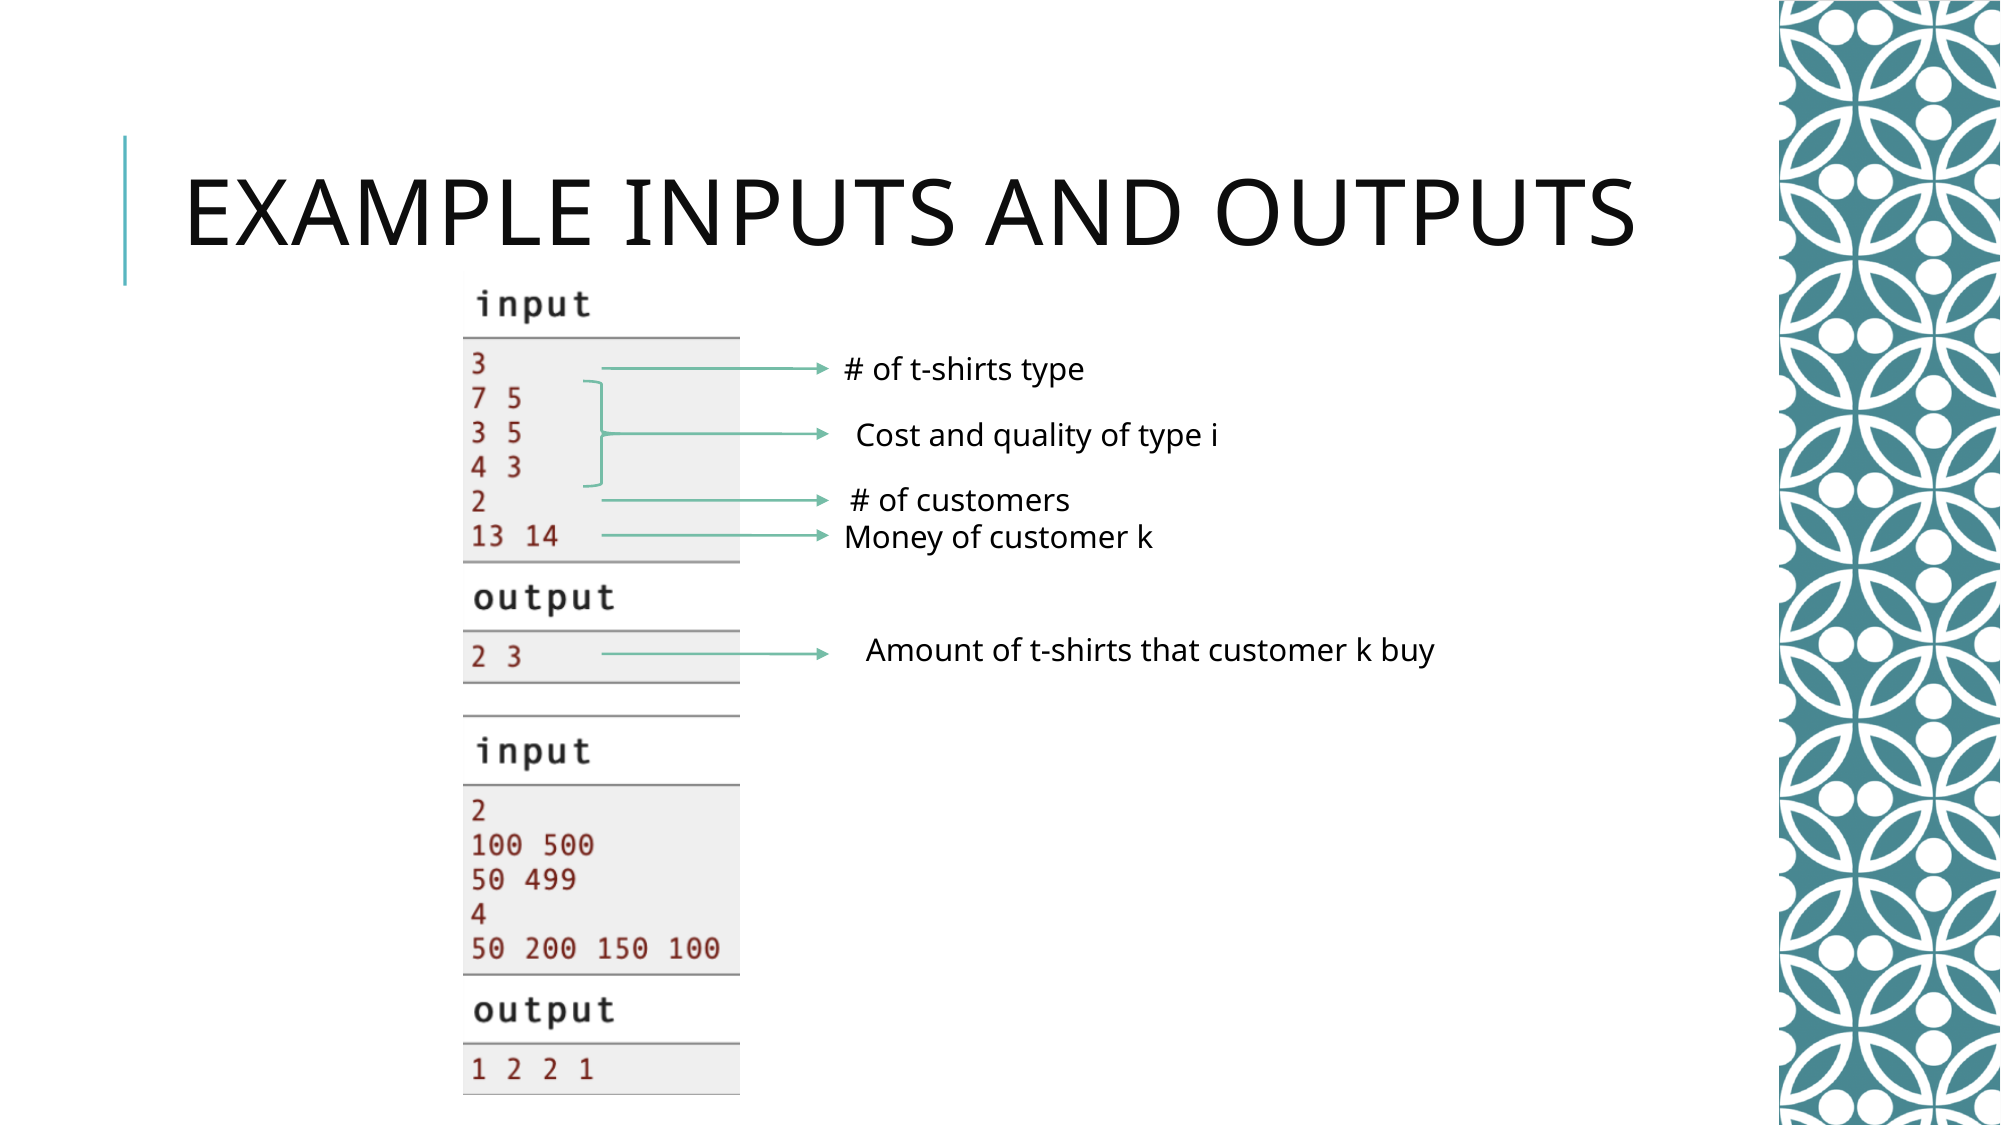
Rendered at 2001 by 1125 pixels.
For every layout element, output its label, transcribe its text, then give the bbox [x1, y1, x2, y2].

text_box Cost and quality of type i [840, 408, 1243, 461]
text_box Amount of t-shirts that customer k buy [850, 622, 1451, 675]
picture [1778, 0, 2001, 1125]
title Example inputs and outputs [168, 96, 1763, 342]
text_box # of t-shirts type [829, 341, 1128, 395]
text_box Money of customer k [829, 509, 1219, 562]
picture [463, 271, 740, 1095]
text_box # of customers [835, 472, 1086, 509]
